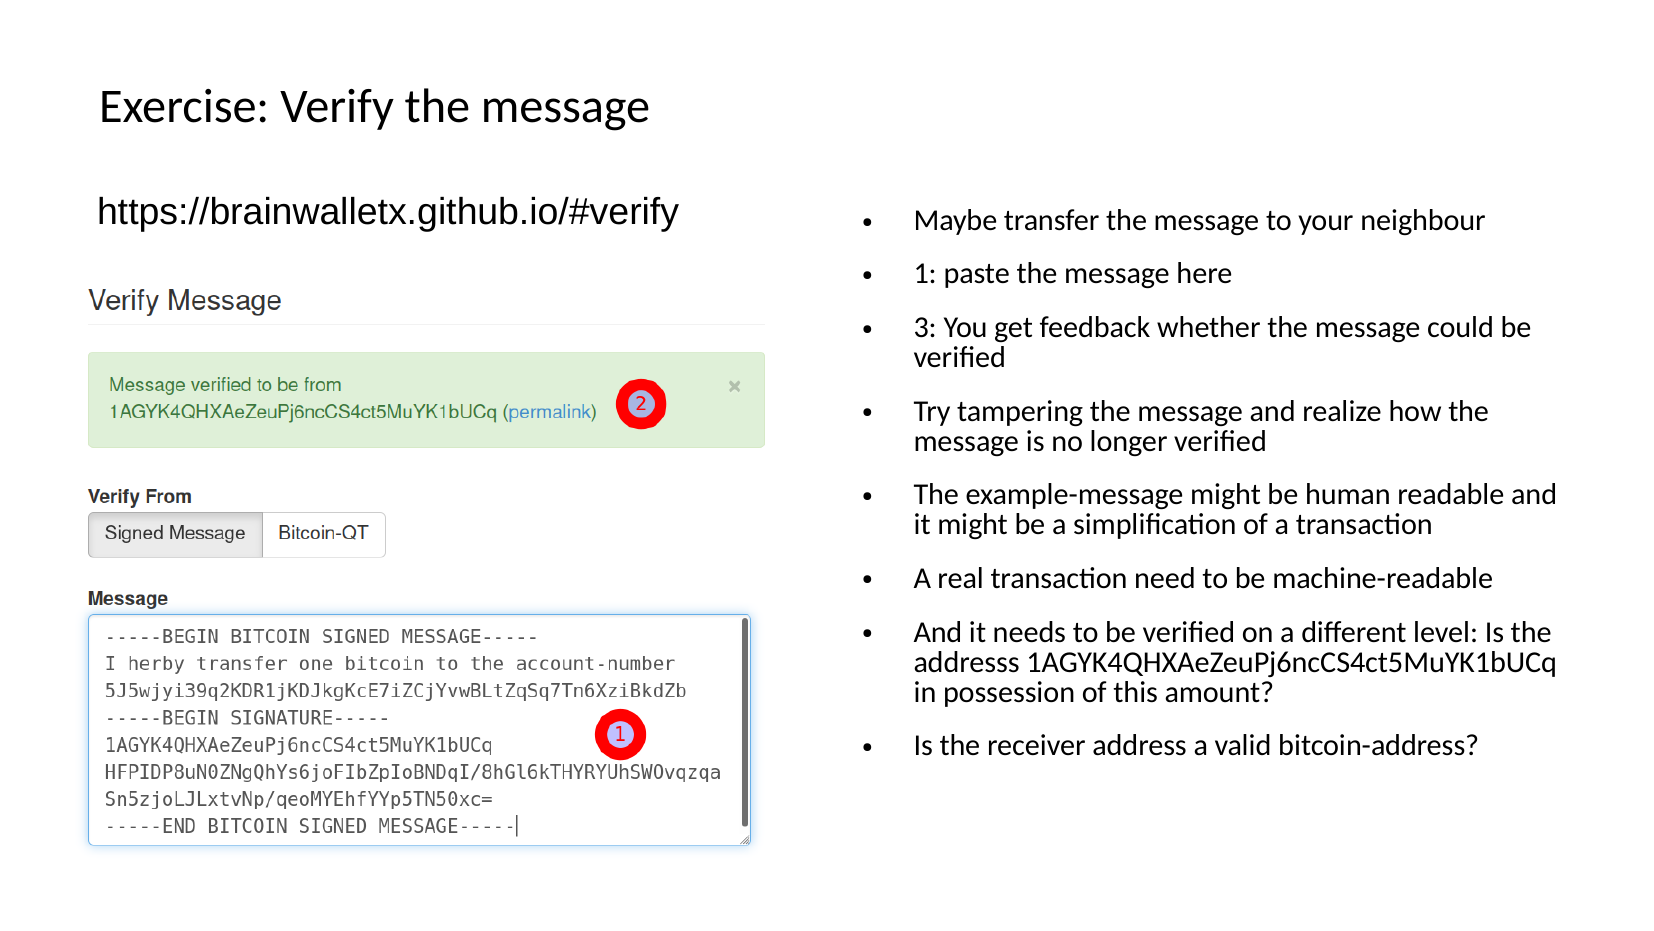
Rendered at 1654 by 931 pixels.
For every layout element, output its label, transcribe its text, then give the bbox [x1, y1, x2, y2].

picture [75, 269, 776, 864]
title Exercise: Verify the message [99, 27, 1555, 193]
list Maybe transfer the message to your neighbour 1: paste the message here 3: You get feedback whether the message could be verified Try tampering the message and realize how the message is no longer verified The example-message might be human readable and it might be a simplification of a transaction A real transaction need to be machine-readable And it needs to be verified on a different level: Is the addresss 1AGYK4QHXAeZeuPj6ncCS4ct5MuYK1bUCq in possession of this amount? Is the receiver address a valid bitcoin-address? [844, 207, 1558, 780]
text_box https://brainwalletx.github.io/#verify [82, 183, 766, 241]
